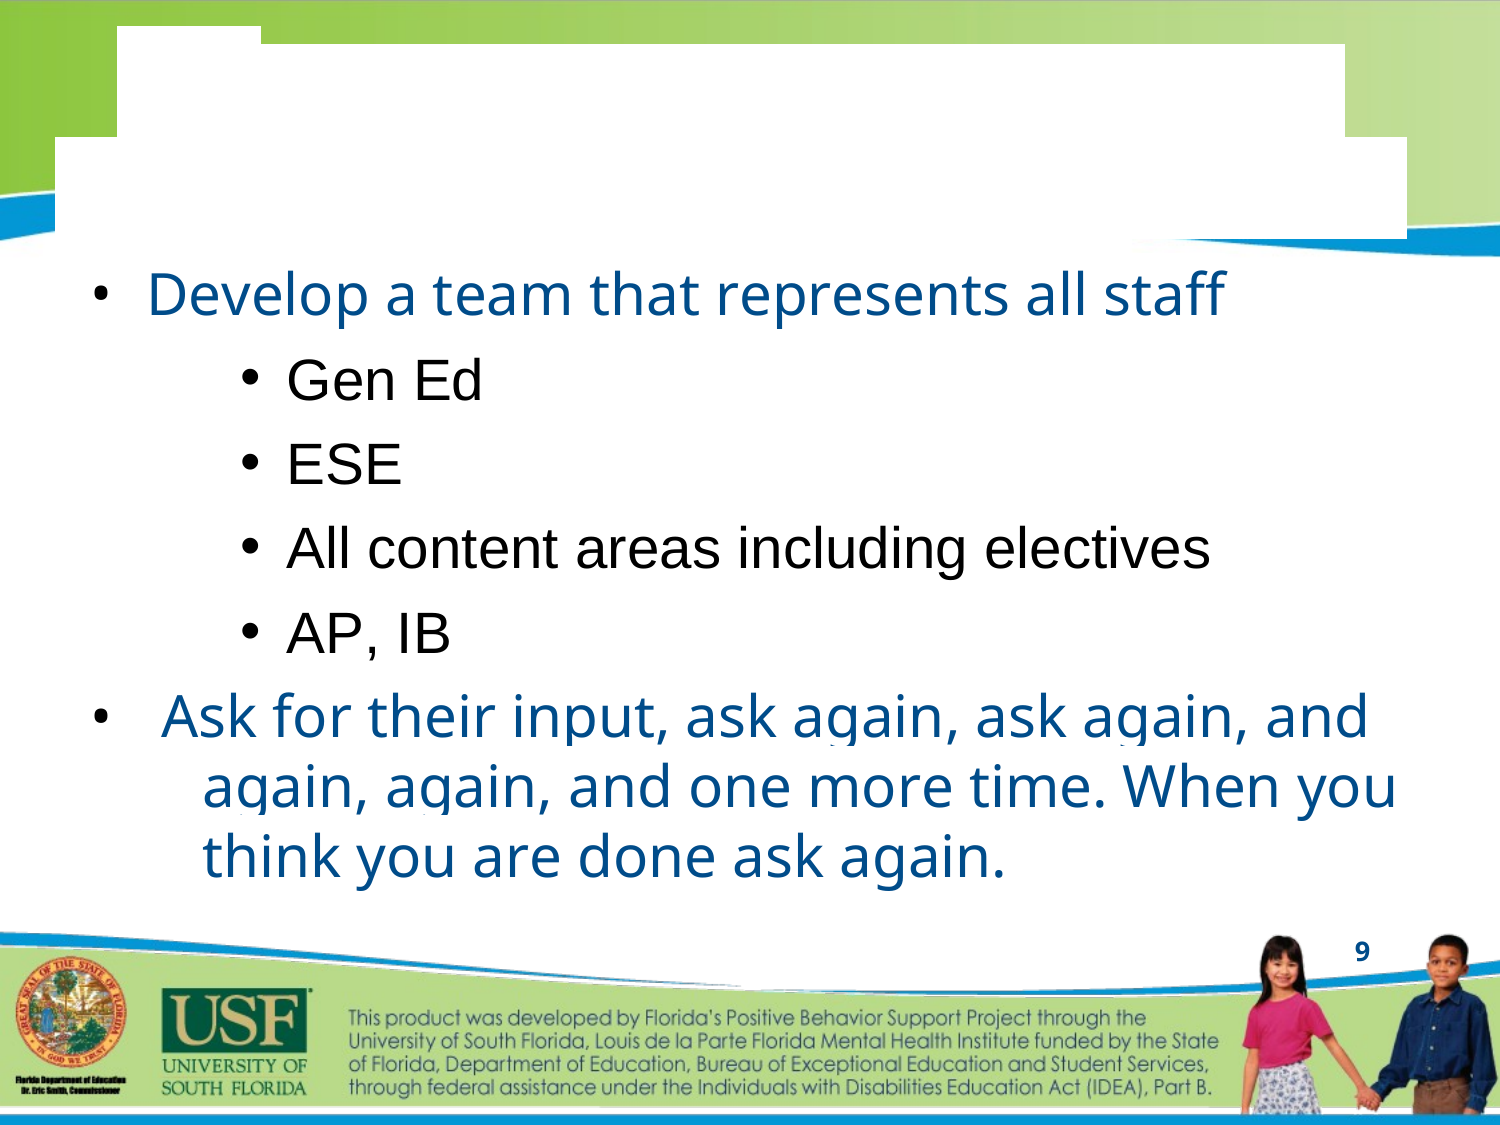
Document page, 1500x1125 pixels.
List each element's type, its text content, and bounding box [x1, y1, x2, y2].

picture [1426, 254, 1500, 258]
picture [0, 928, 1500, 1116]
list Develop a team that represents all staff Gen Ed ESE All content areas including electives AP, IB Ask for their input, ask again, ask again, and again, again, and one more time. When you think you are done ask again. [75, 249, 1426, 913]
title 6. “I never have any say in these things but am expected to do them” [0, 24, 1463, 188]
picture [0, 188, 55, 199]
picture [0, 230, 1322, 258]
picture [0, 0, 1500, 230]
